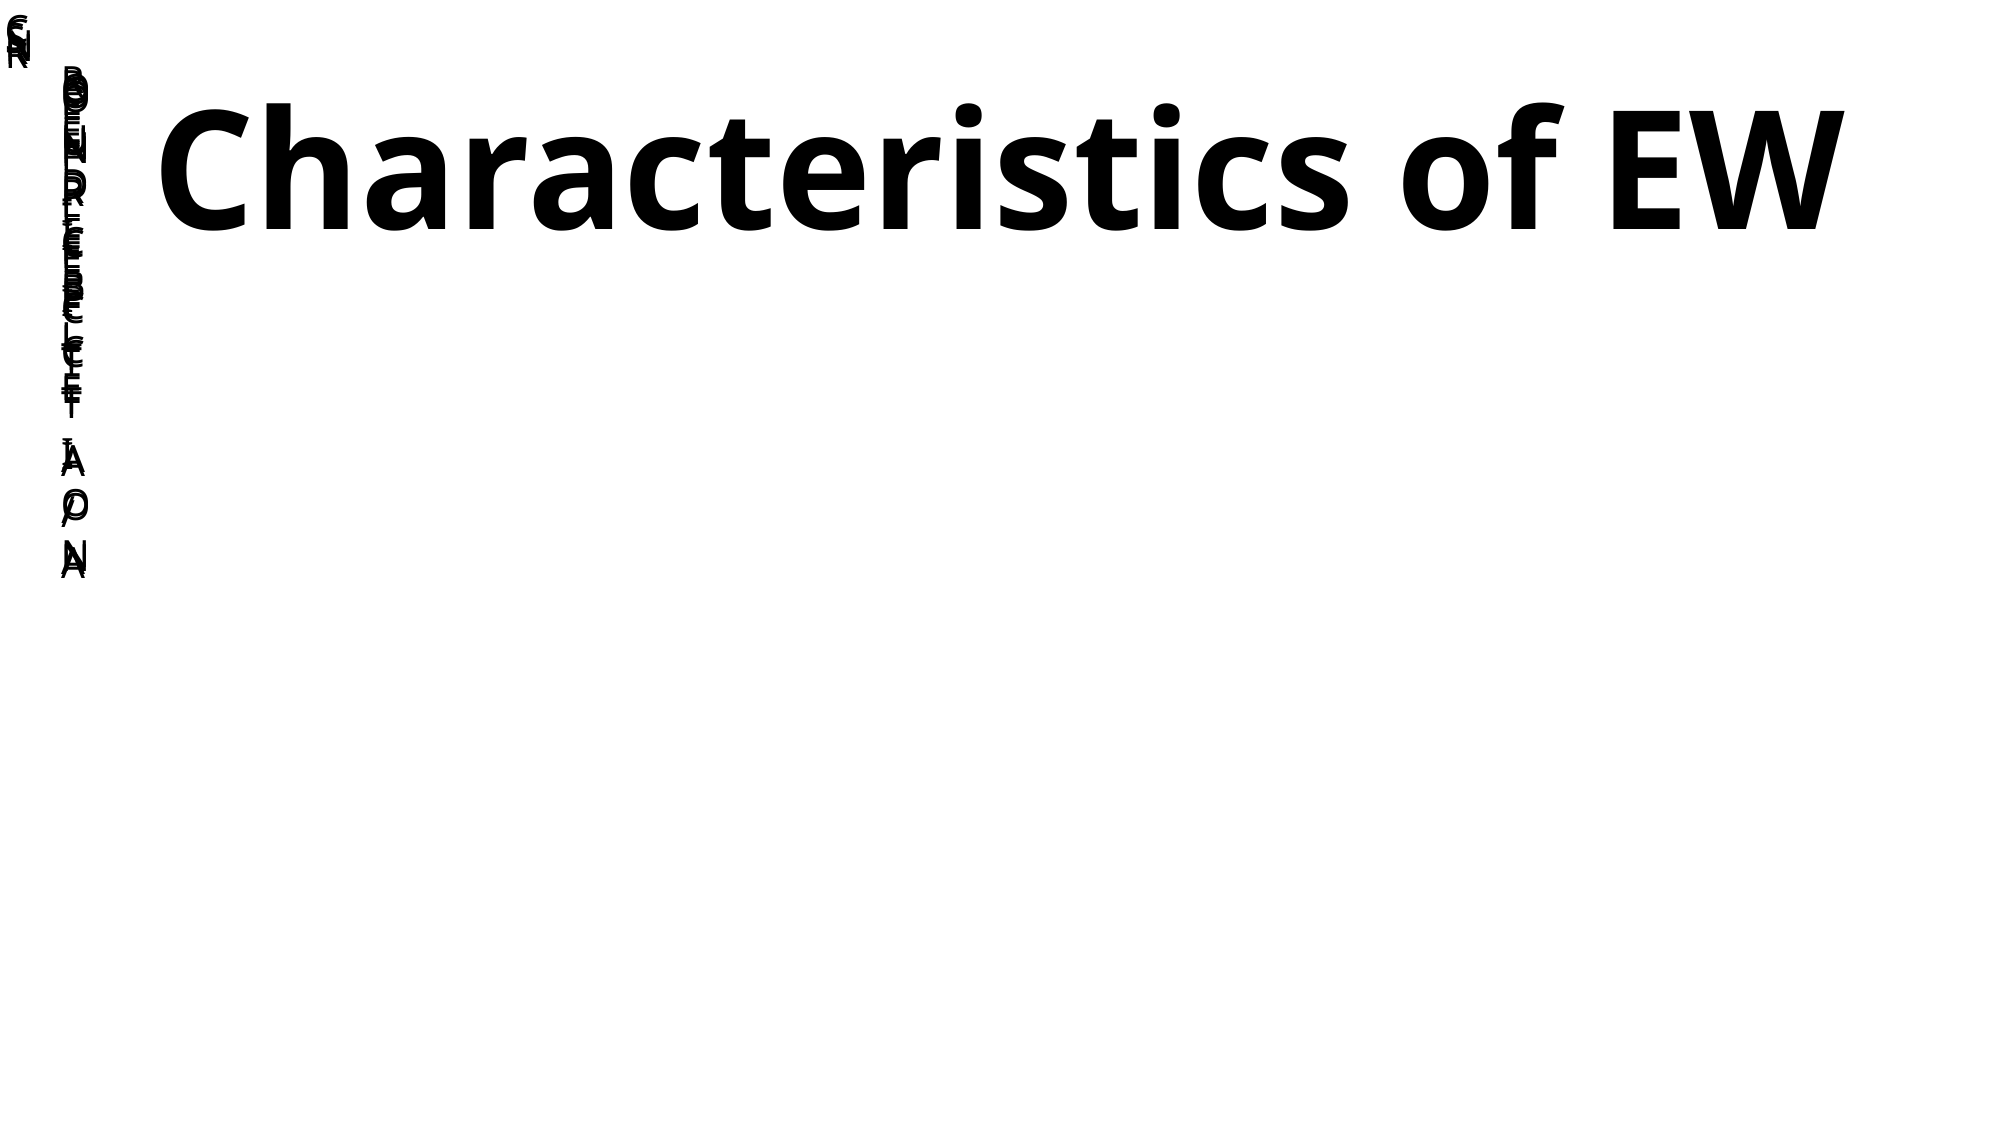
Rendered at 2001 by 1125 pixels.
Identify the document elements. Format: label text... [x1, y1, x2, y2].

title Characteristics of EW [137, 59, 1863, 278]
